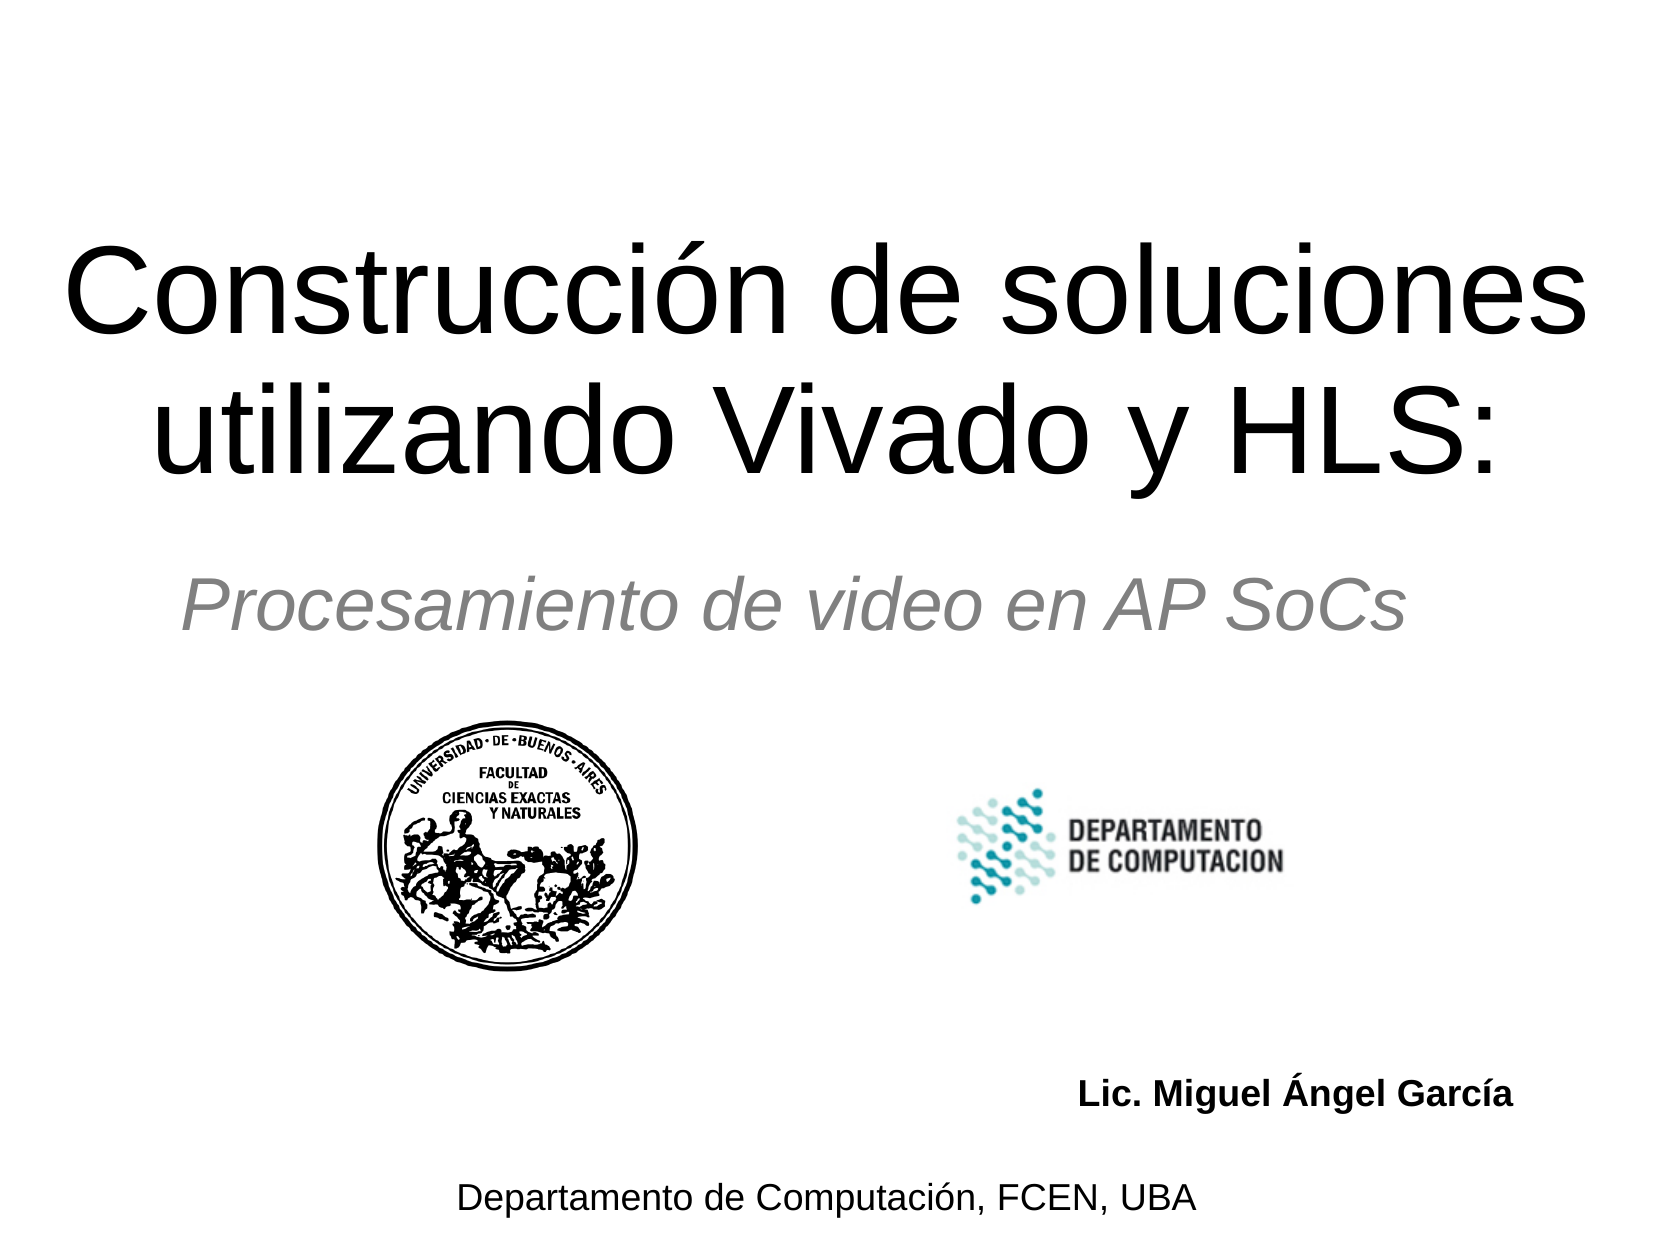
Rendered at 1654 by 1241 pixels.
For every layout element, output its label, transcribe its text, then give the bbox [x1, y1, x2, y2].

text_box Departamento de Computación, FCEN, UBA [0, 1169, 1654, 1240]
picture [366, 714, 644, 980]
title Construcción de soluciones utilizando Vivado y HLS: [11, 188, 1642, 531]
picture [946, 782, 1294, 910]
text_box Procesamiento de video en AP SoCs [165, 555, 1477, 662]
text_box Lic. Miguel Ángel García [1062, 1065, 1654, 1169]
